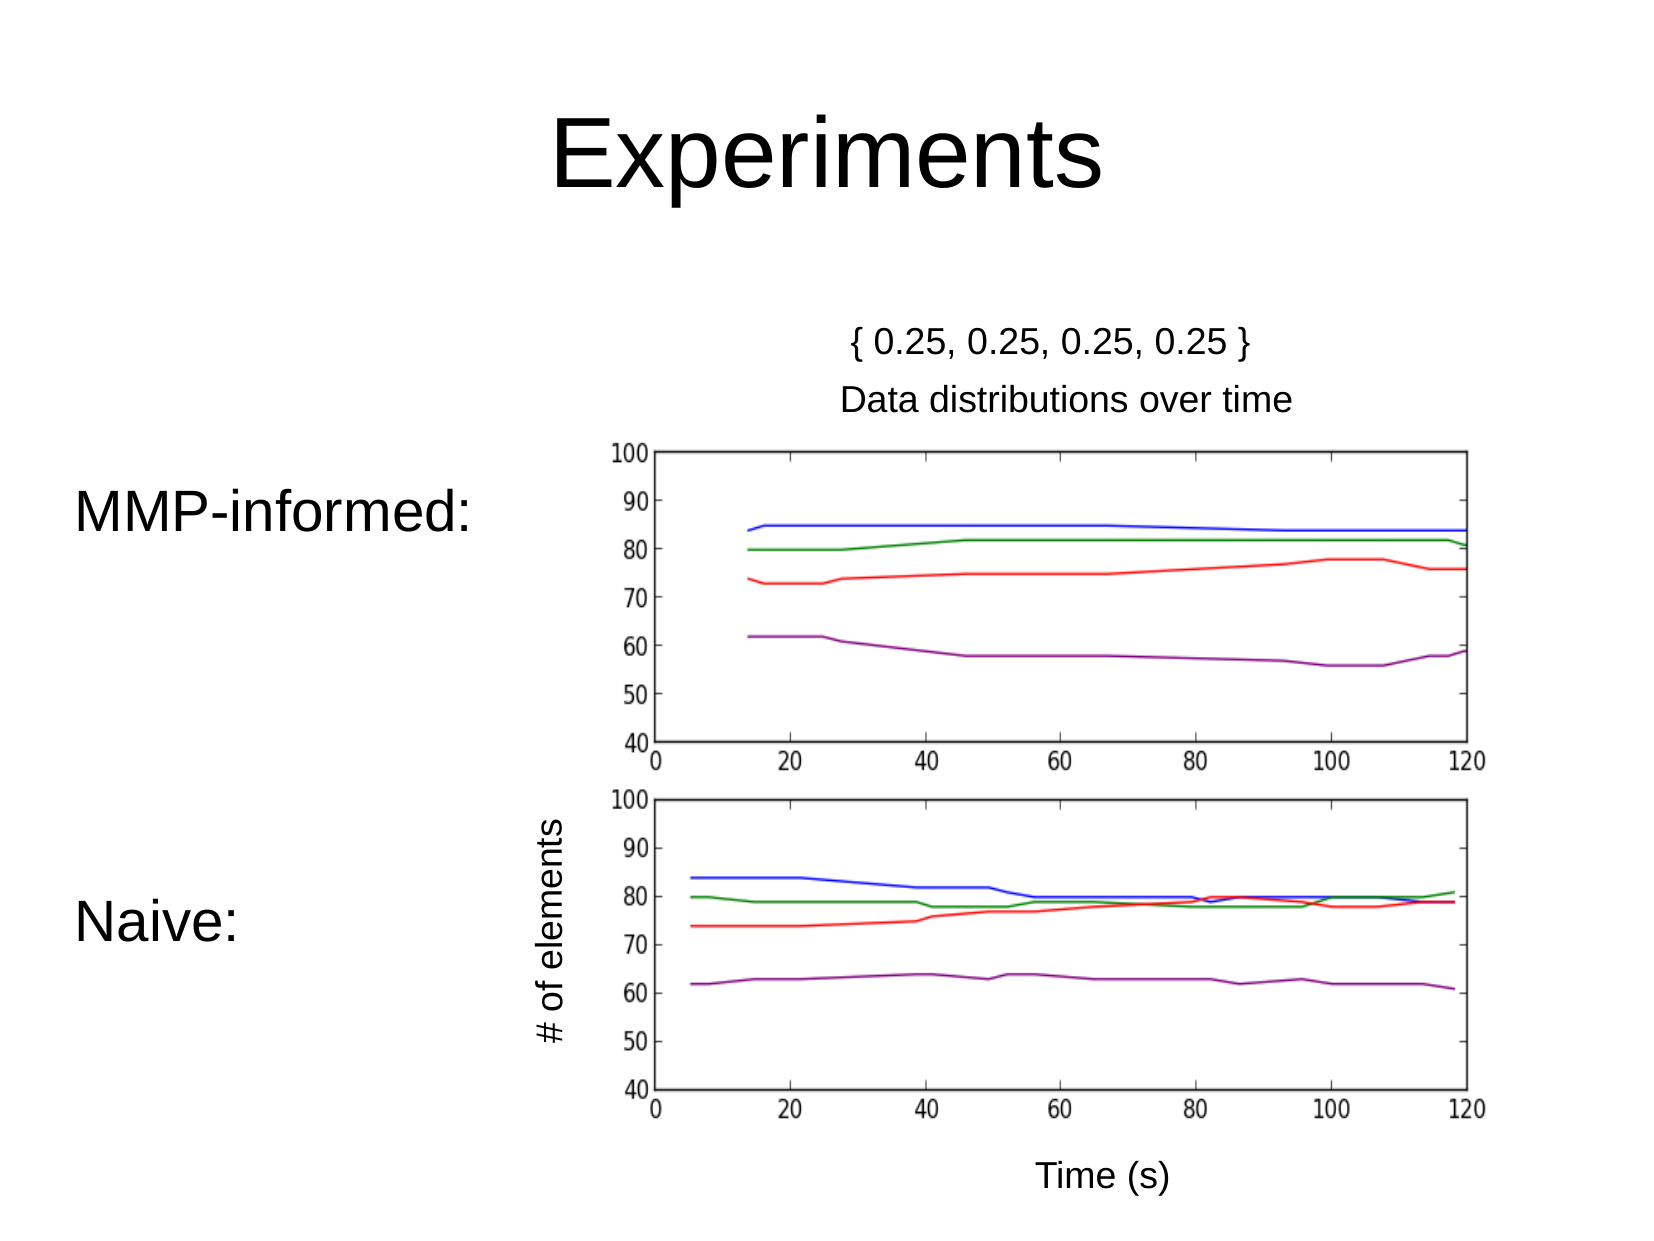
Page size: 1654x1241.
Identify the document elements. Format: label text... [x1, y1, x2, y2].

title Experiments [82, 49, 1571, 257]
text_box { 0.25, 0.25, 0.25, 0.25 } [765, 313, 1501, 371]
text_box MMP-informed: [60, 471, 526, 551]
text_box Data distributions over time [825, 370, 1561, 428]
picture [525, 374, 1572, 1171]
text_box # of elements [519, 683, 578, 1059]
text_box Naive: [60, 880, 316, 961]
text_box Time (s) [1020, 1147, 1216, 1226]
